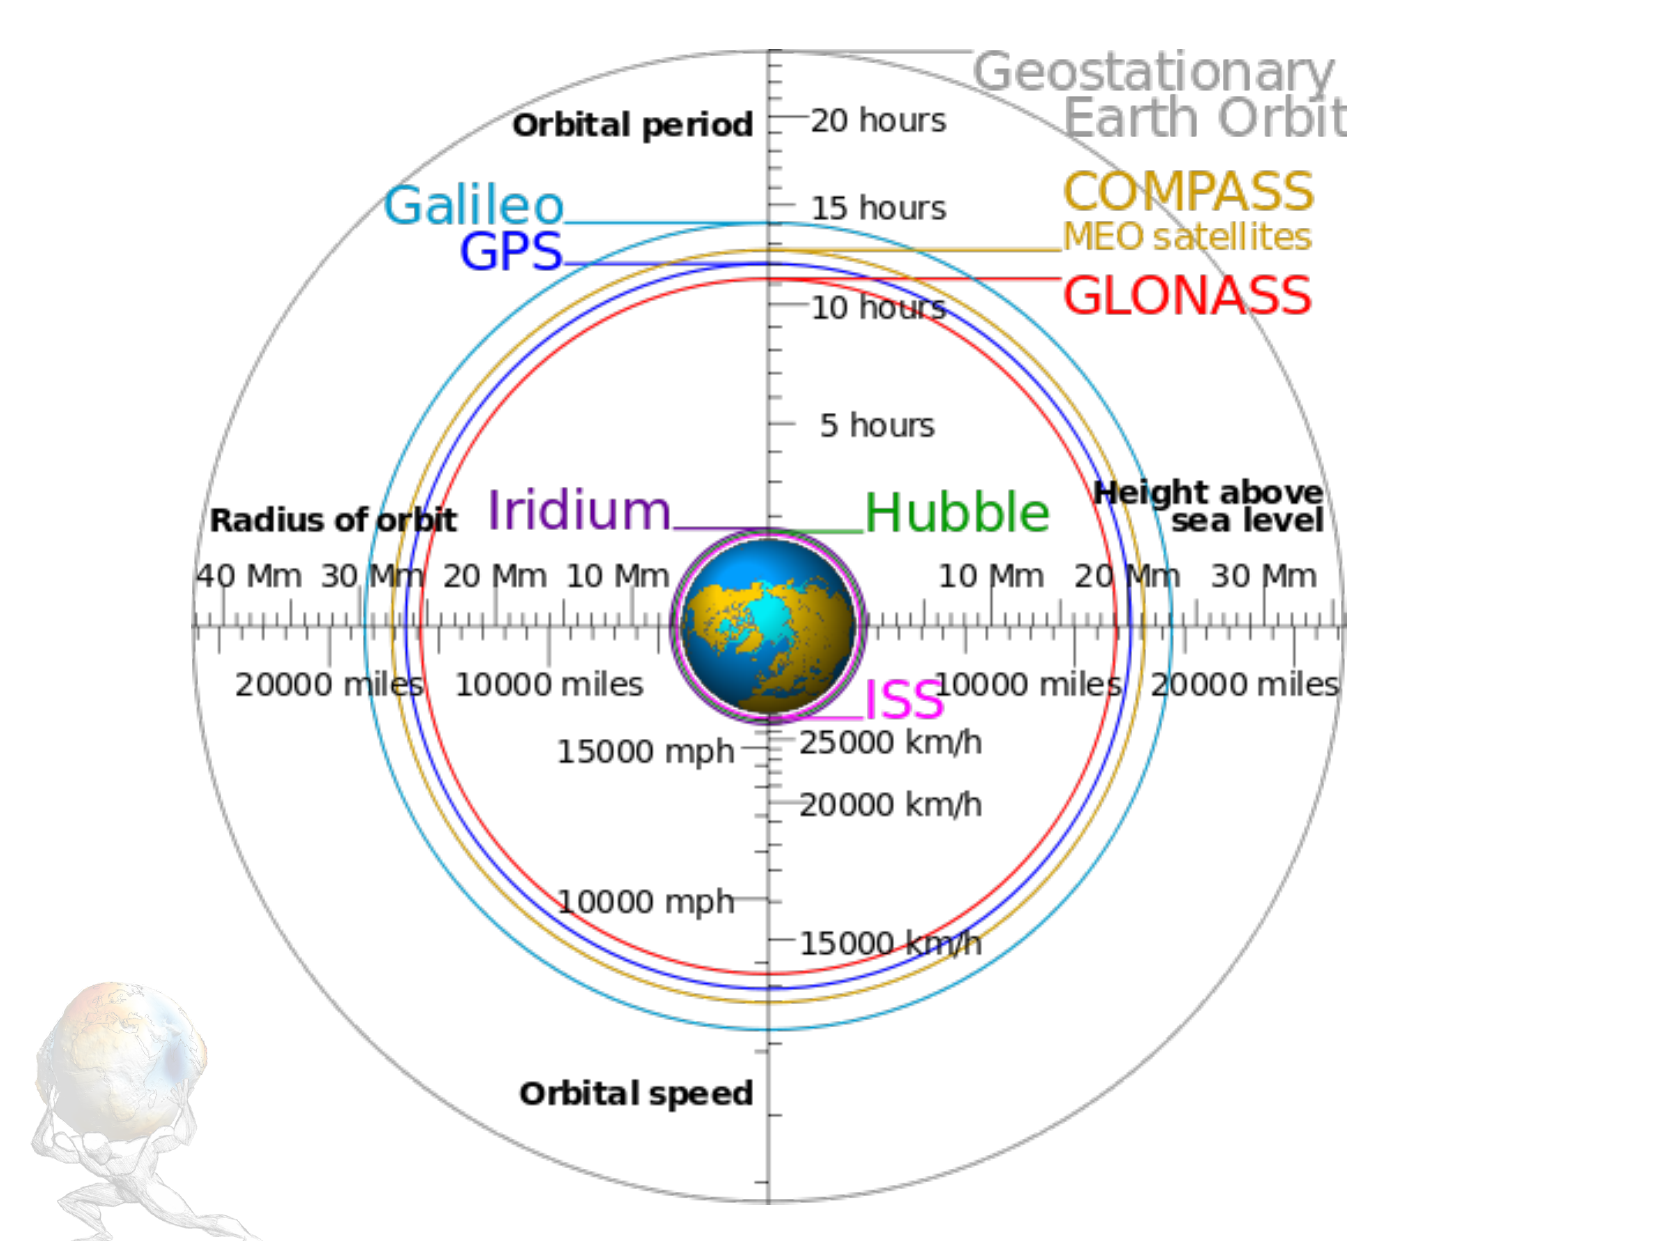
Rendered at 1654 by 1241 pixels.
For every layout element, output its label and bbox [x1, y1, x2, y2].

picture [30, 49, 1347, 1241]
